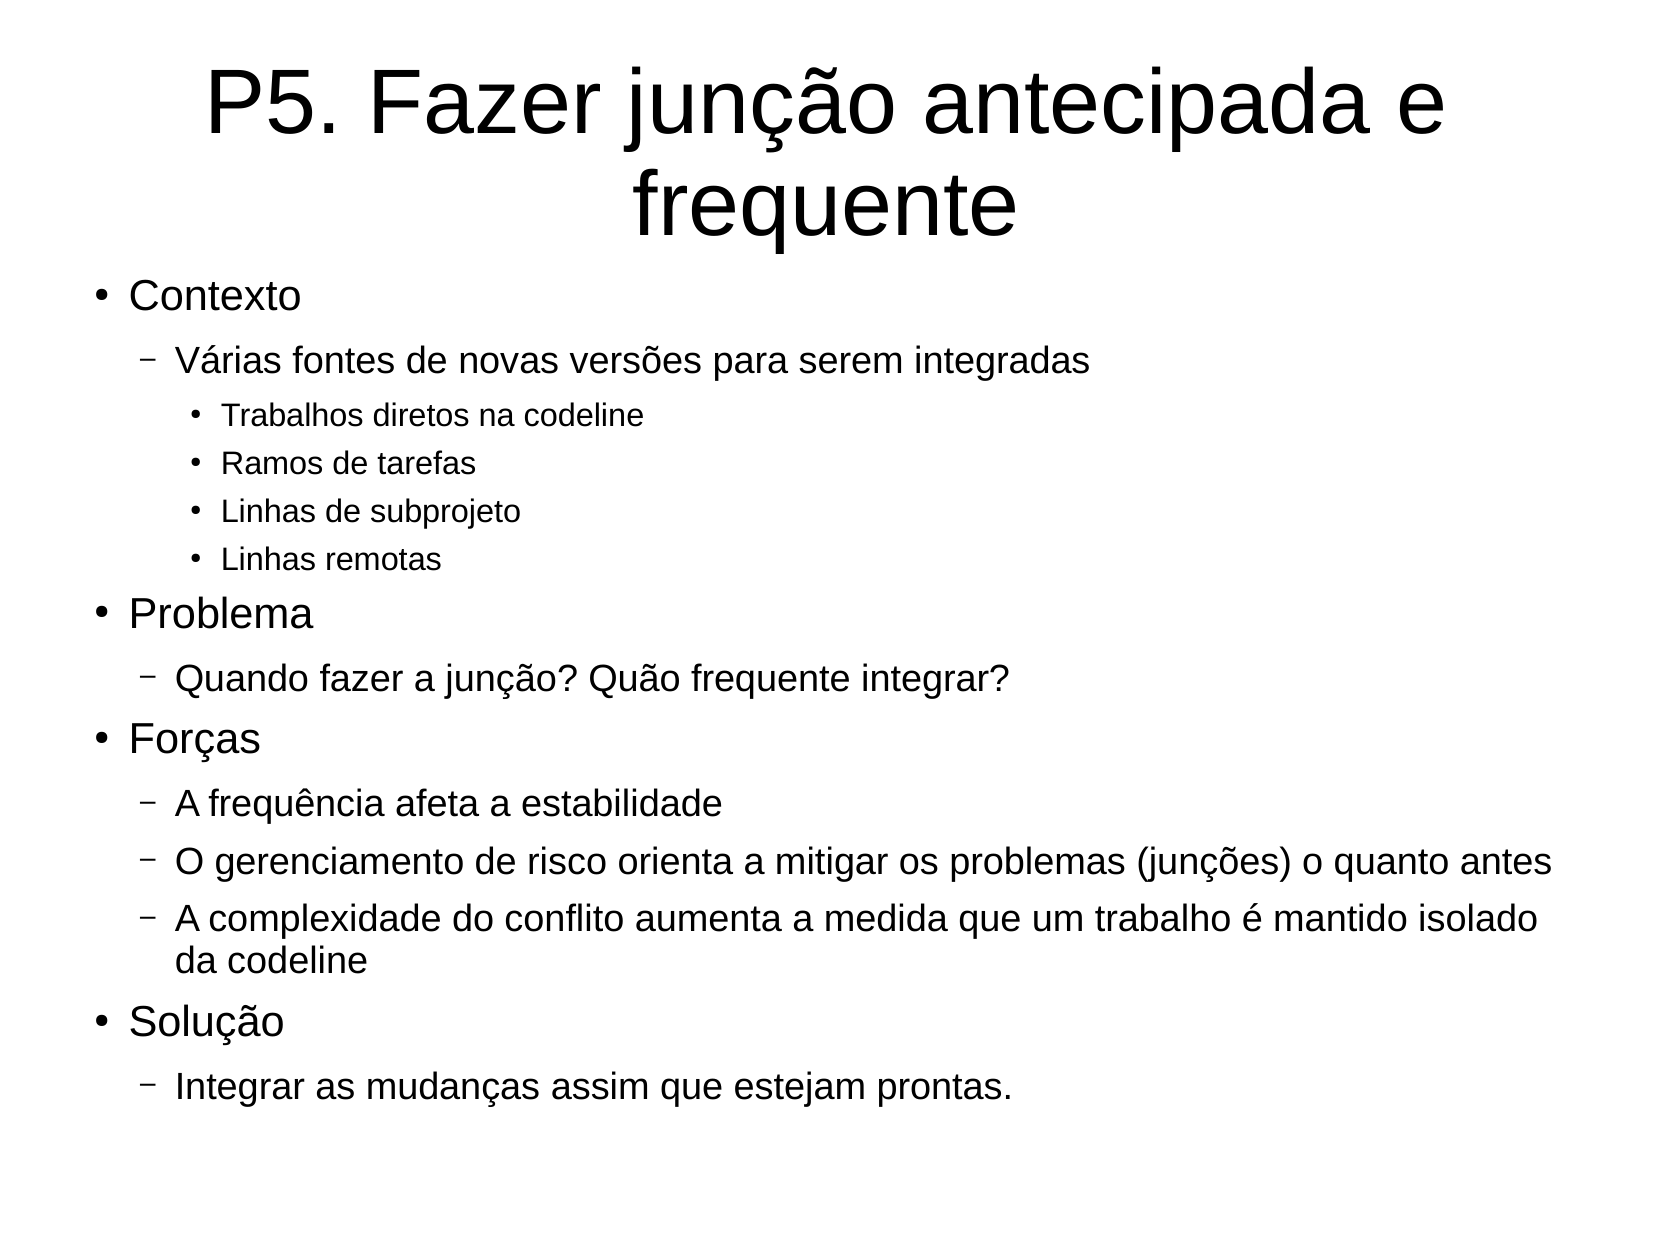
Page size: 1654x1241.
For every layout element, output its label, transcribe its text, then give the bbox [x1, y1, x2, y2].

list Contexto Várias fontes de novas versões para serem integradas Trabalhos diretos na codeline Ramos de tarefas Linhas de subprojeto Linhas remotas Problema Quando fazer a junção? Quão frequente integrar? Forças A frequência afeta a estabilidade O gerenciamento de risco orienta a mitigar os problemas (junções) o quanto antes A complexidade do conflito aumenta a medida que um trabalho é mantido isolado da codeline Solução Integrar as mudanças assim que estejam prontas. [82, 271, 1571, 1111]
title P5. Fazer junção antecipada e frequente [82, 49, 1571, 257]
